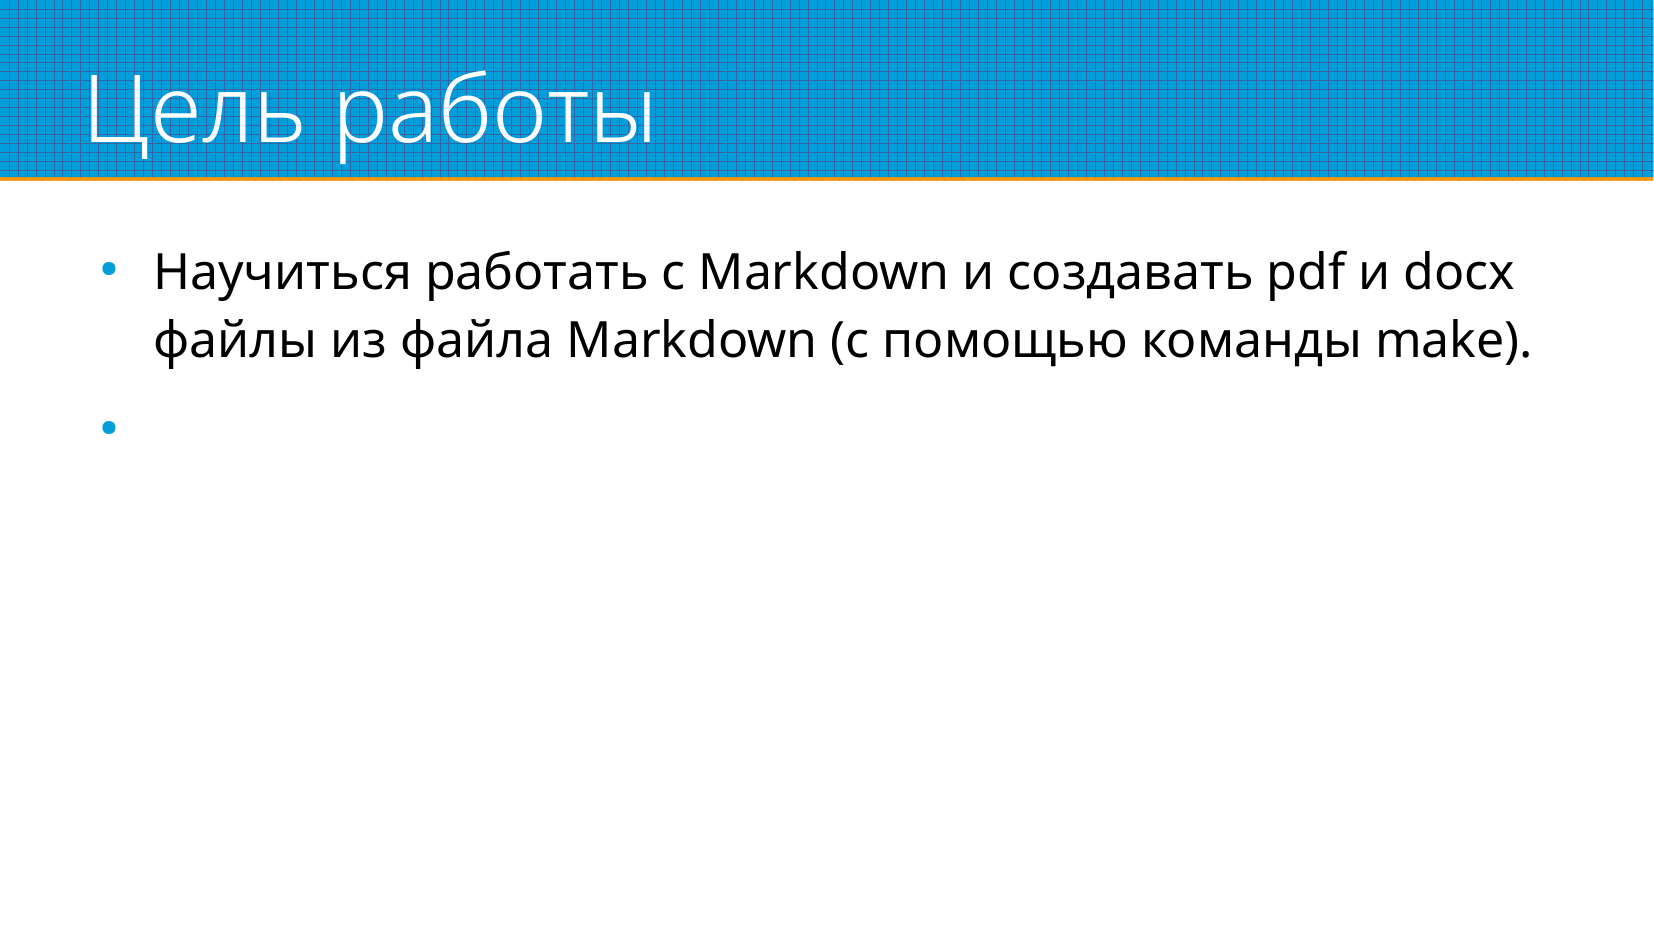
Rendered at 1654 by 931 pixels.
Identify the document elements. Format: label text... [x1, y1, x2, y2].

list Научиться работать с Markdown и создавать pdf и docx файлы из файла Markdown (с помощью команды make). [82, 236, 1563, 811]
title Цель работы [82, 14, 1571, 171]
